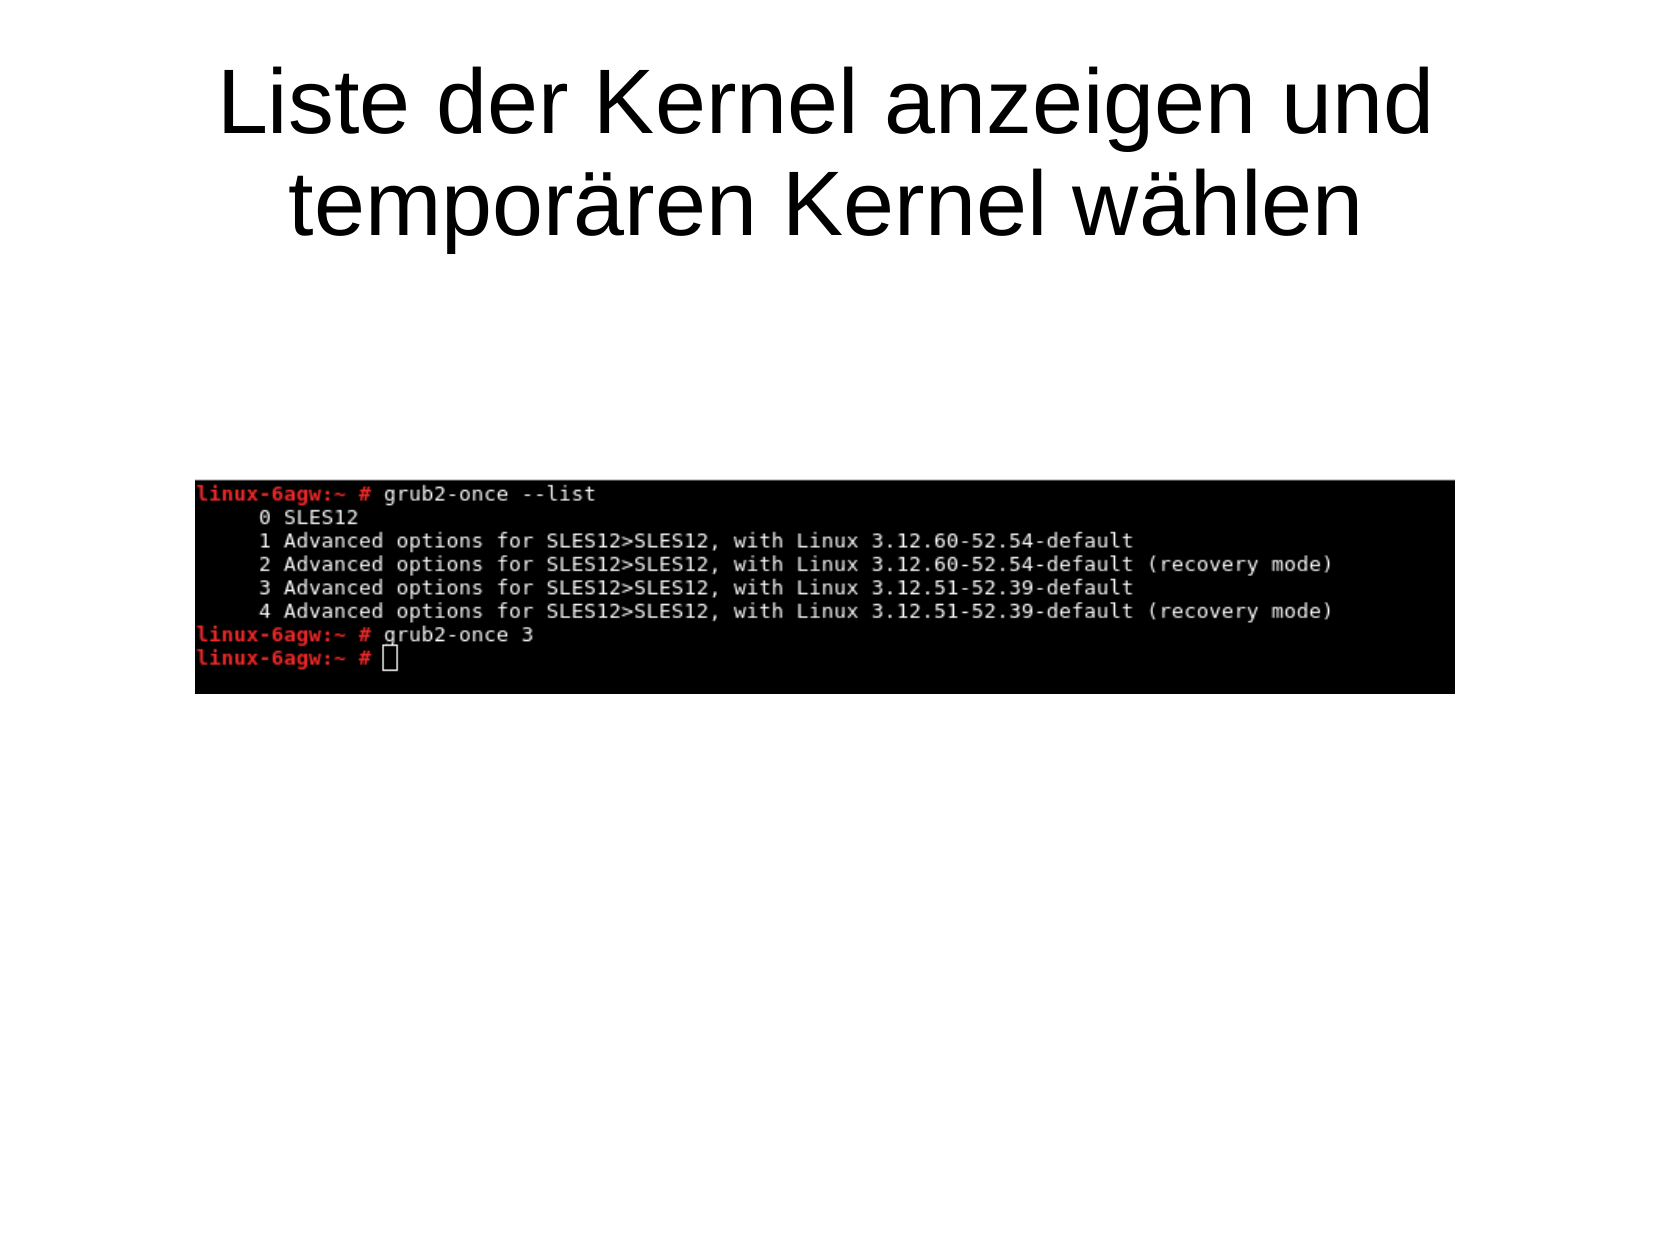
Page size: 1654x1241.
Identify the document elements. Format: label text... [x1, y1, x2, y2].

title Liste der Kernel anzeigen und temporären Kernel wählen [82, 49, 1571, 257]
picture [195, 479, 1455, 694]
